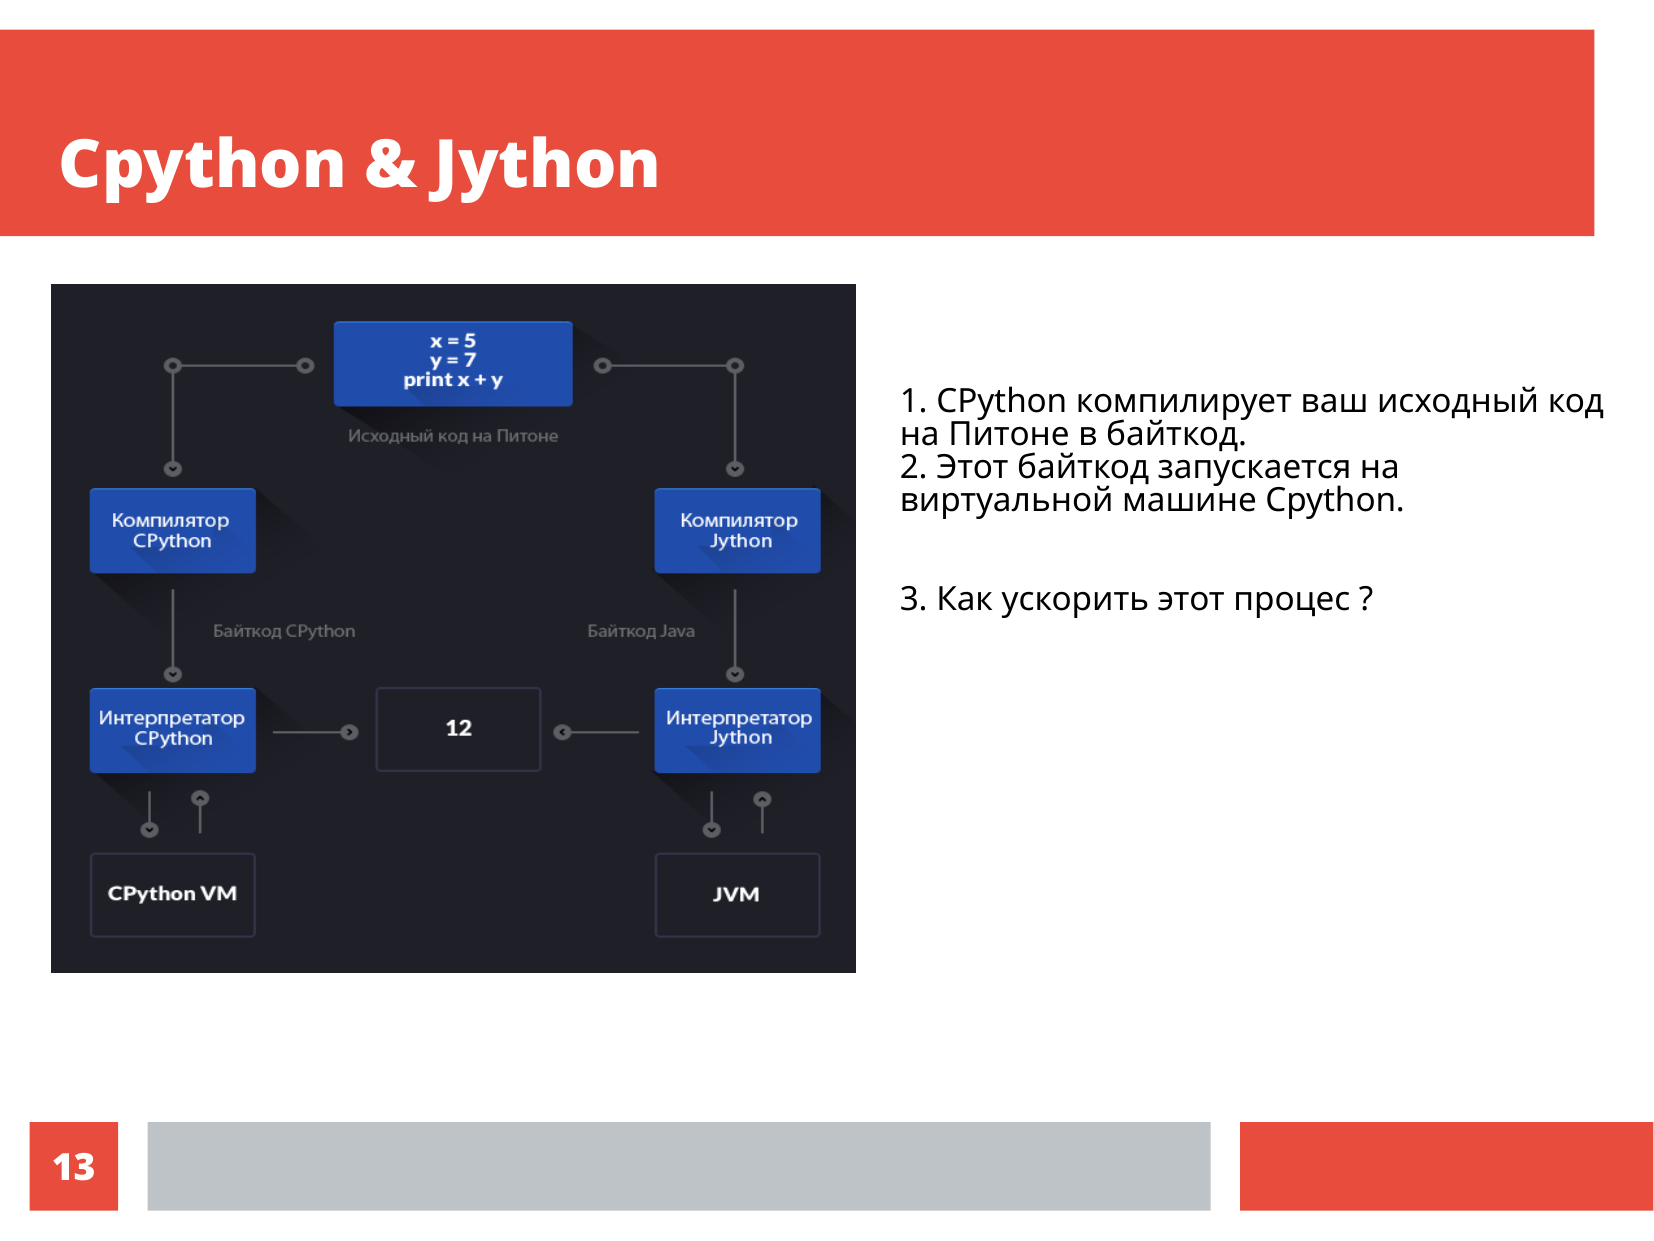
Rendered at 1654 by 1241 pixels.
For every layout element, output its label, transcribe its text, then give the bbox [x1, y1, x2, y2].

title Cpython & Jython [59, 59, 1595, 207]
picture [51, 284, 856, 973]
text_box 1. CPython компилирует ваш исходный код на Питоне в байткод. 2. Этот байткод запускается на виртуальной машине Cpython. 3. Как ускорить этот процес ? [885, 322, 1636, 721]
